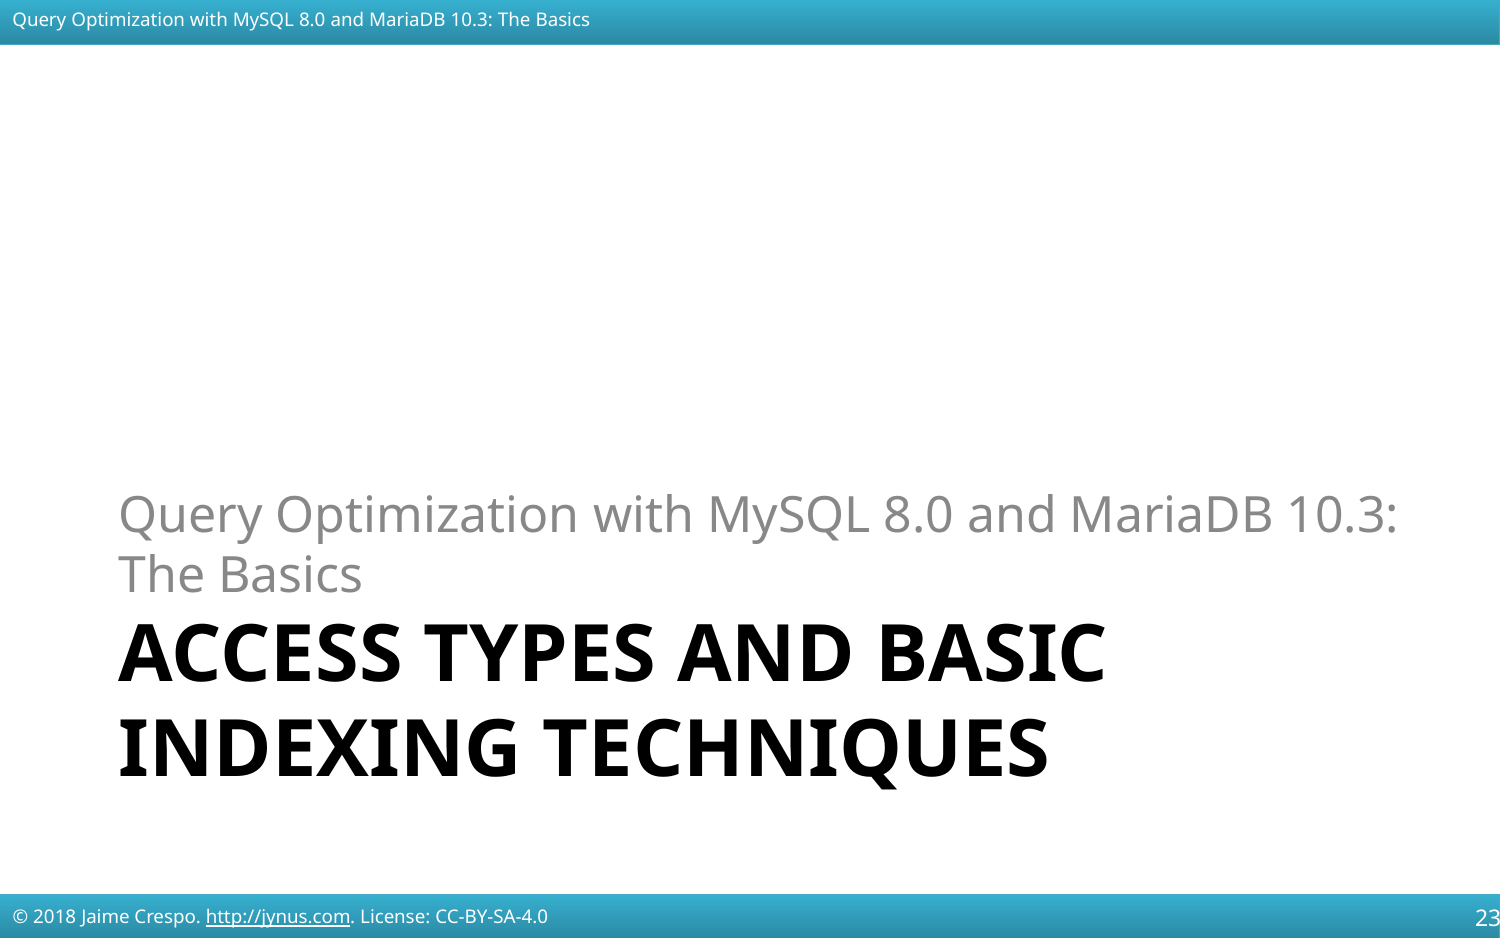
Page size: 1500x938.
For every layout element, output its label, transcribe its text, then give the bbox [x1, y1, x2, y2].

slide_number [1389, 896, 1490, 935]
list Query Optimization with MySQL 8.0 and MariaDB 10.3: The Basics [118, 162, 1446, 603]
title Access Types and Basic Indexing techniques [118, 603, 1394, 938]
